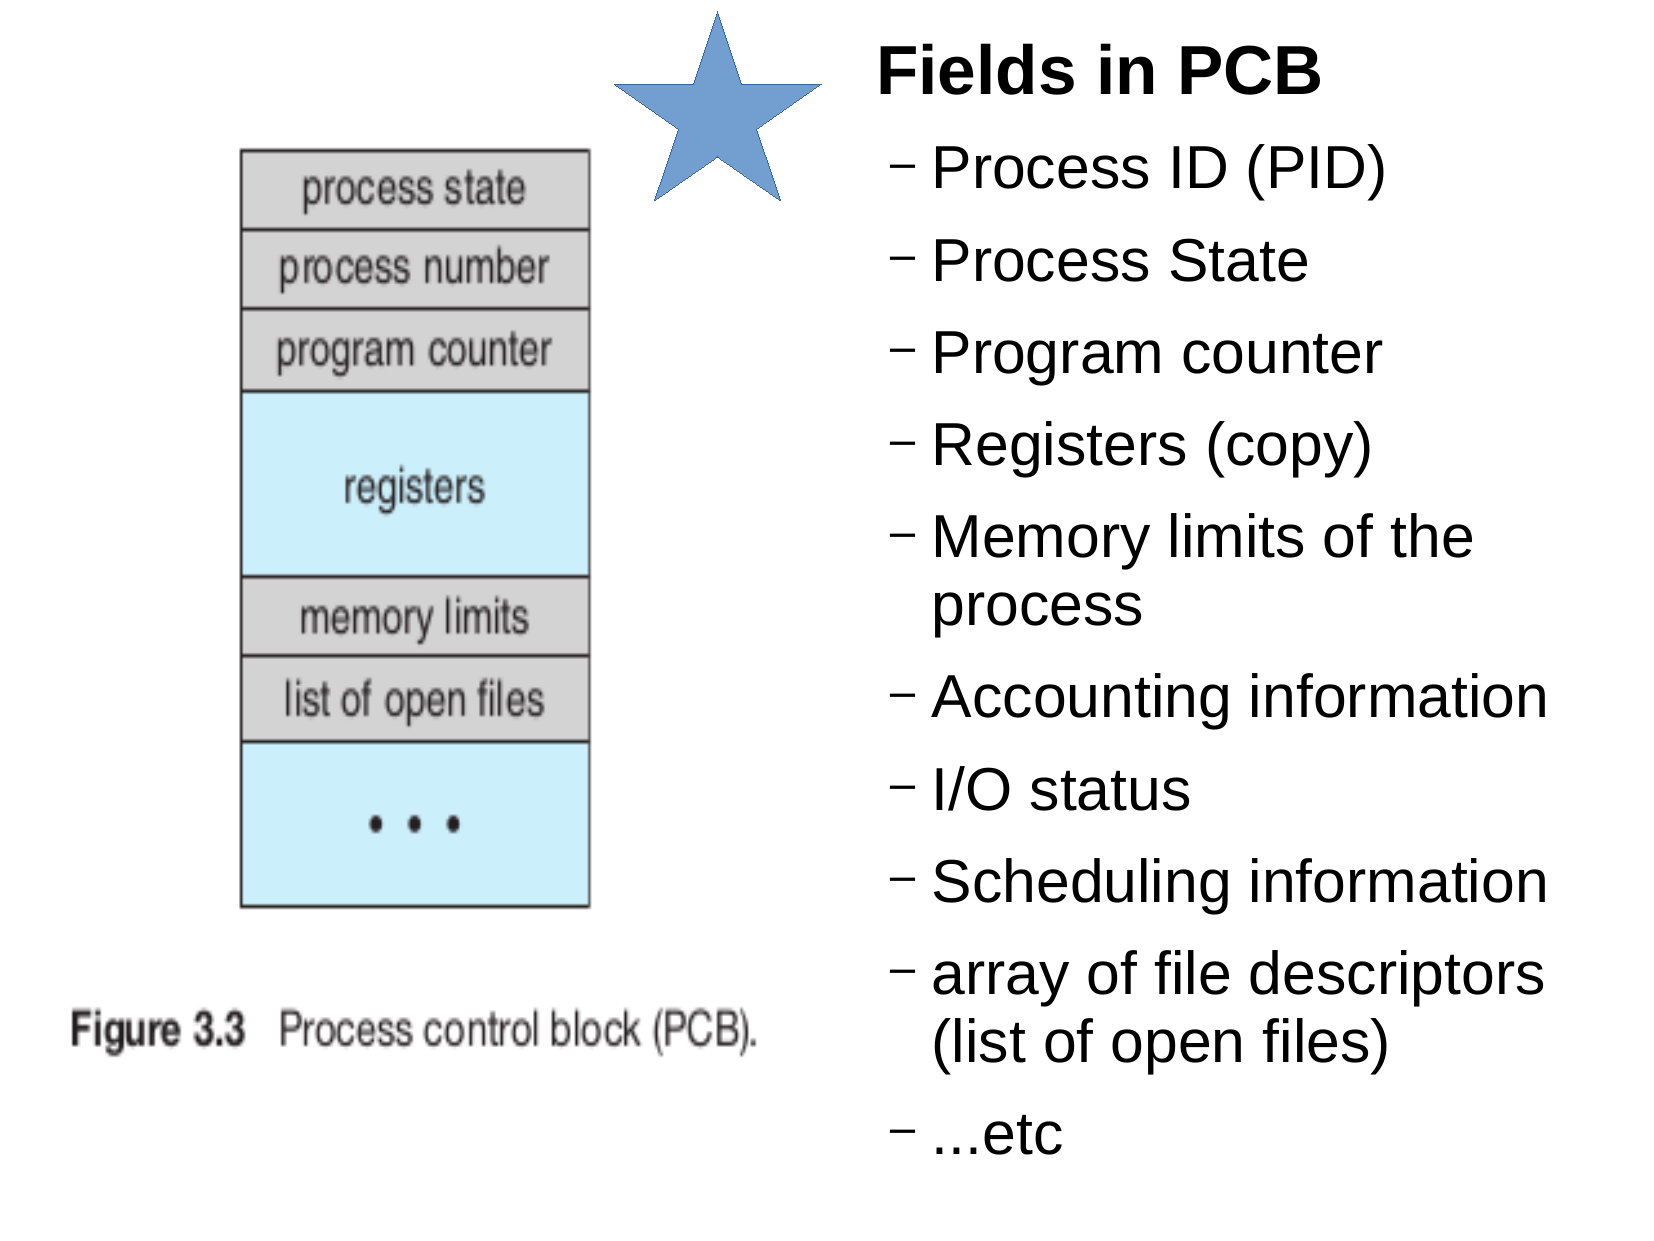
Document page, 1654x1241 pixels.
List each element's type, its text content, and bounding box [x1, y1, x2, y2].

text_box [614, 11, 822, 201]
picture [740, 78, 821, 84]
list Fields in PCB Process ID (PID) Process State Program counter Registers (copy) Memory limits of the process Accounting information I/O status Scheduling information array of file descriptors (list of open files) ...etc [821, 31, 1595, 1182]
picture [55, 78, 821, 1071]
